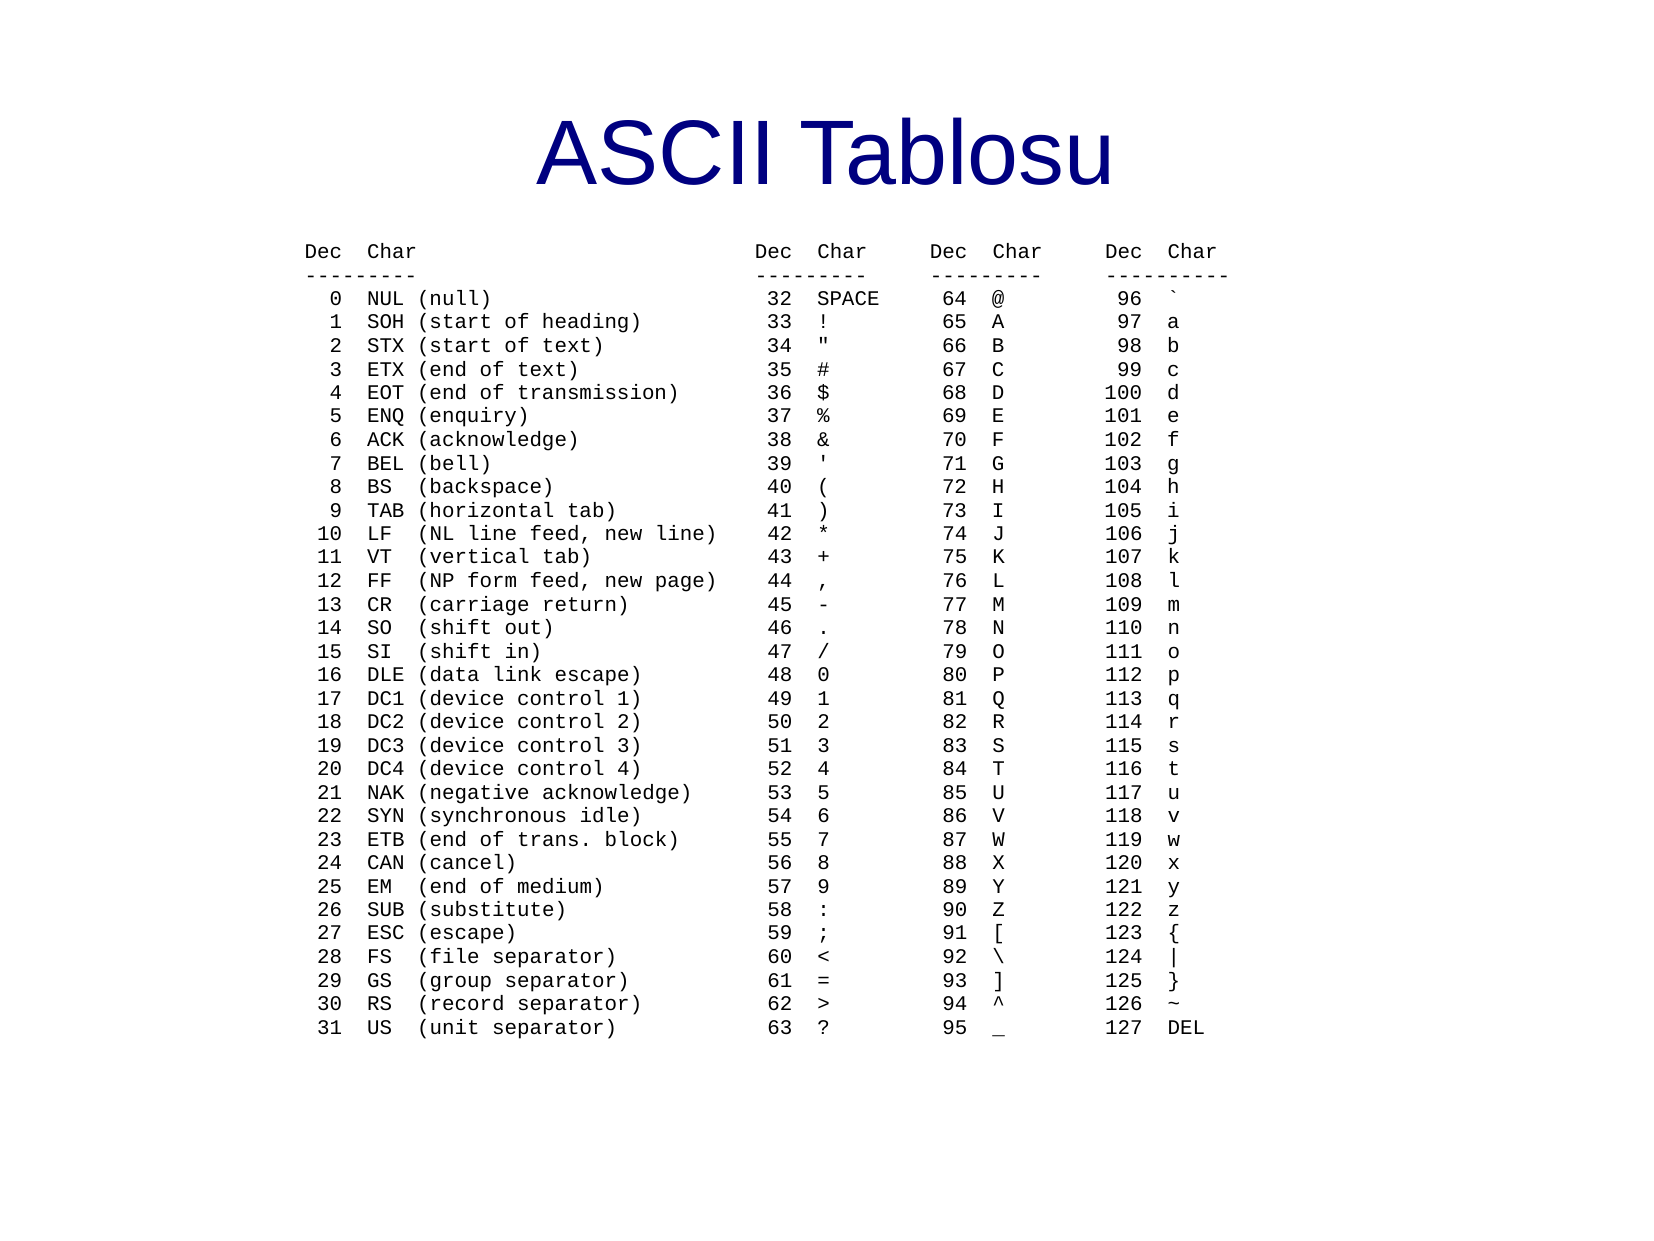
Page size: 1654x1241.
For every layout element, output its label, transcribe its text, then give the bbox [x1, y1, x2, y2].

text_box Dec Char Dec Char Dec Char Dec Char --------- --------- --------- ---------- 0 NUL (null) 32 SPACE 64 @ 96 ` 1 SOH (start of heading) 33 ! 65 A 97 a 2 STX (start of text) 34 " 66 B 98 b 3 ETX (end of text) 35 # 67 C 99 c 4 EOT (end of transmission) 36 $ 68 D 100 d 5 ENQ (enquiry) 37 % 69 E 101 e 6 ACK (acknowledge) 38 & 70 F 102 f 7 BEL (bell) 39 ' 71 G 103 g 8 BS (backspace) 40 ( 72 H 104 h 9 TAB (horizontal tab) 41 ) 73 I 105 i 10 LF (NL line feed, new line) 42 * 74 J 106 j 11 VT (vertical tab) 43 + 75 K 107 k 12 FF (NP form feed, new page) 44 , 76 L 108 l 13 CR (carriage return) 45 - 77 M 109 m 14 SO (shift out) 46 . 78 N 110 n 15 SI (shift in) 47 / 79 O 111 o 16 DLE (data link escape) 48 0 80 P 112 p 17 DC1 (device control 1) 49 1 81 Q 113 q 18 DC2 (device control 2) 50 2 82 R 114 r 19 DC3 (device control 3) 51 3 83 S 115 s 20 DC4 (device control 4) 52 4 84 T 116 t 21 NAK (negative acknowledge) 53 5 85 U 117 u 22 SYN (synchronous idle) 54 6 86 V 118 v 23 ETB (end of trans. block) 55 7 87 W 119 w 24 CAN (cancel) 56 8 88 X 120 x 25 EM (end of medium) 57 9 89 Y 121 y 26 SUB (substitute) 58 : 90 Z 122 z 27 ESC (escape) 59 ; 91 [ 123 { 28 FS (file separator) 60 < 92 \ 124 | 29 GS (group separator) 61 = 93 ] 125 } 30 RS (record separator) 62 > 94 ^ 126 ~ 31 US (unit separator) 63 ? 95 _ 127 DEL [289, 233, 1654, 1241]
title ASCII Tablosu [82, 101, 1571, 205]
